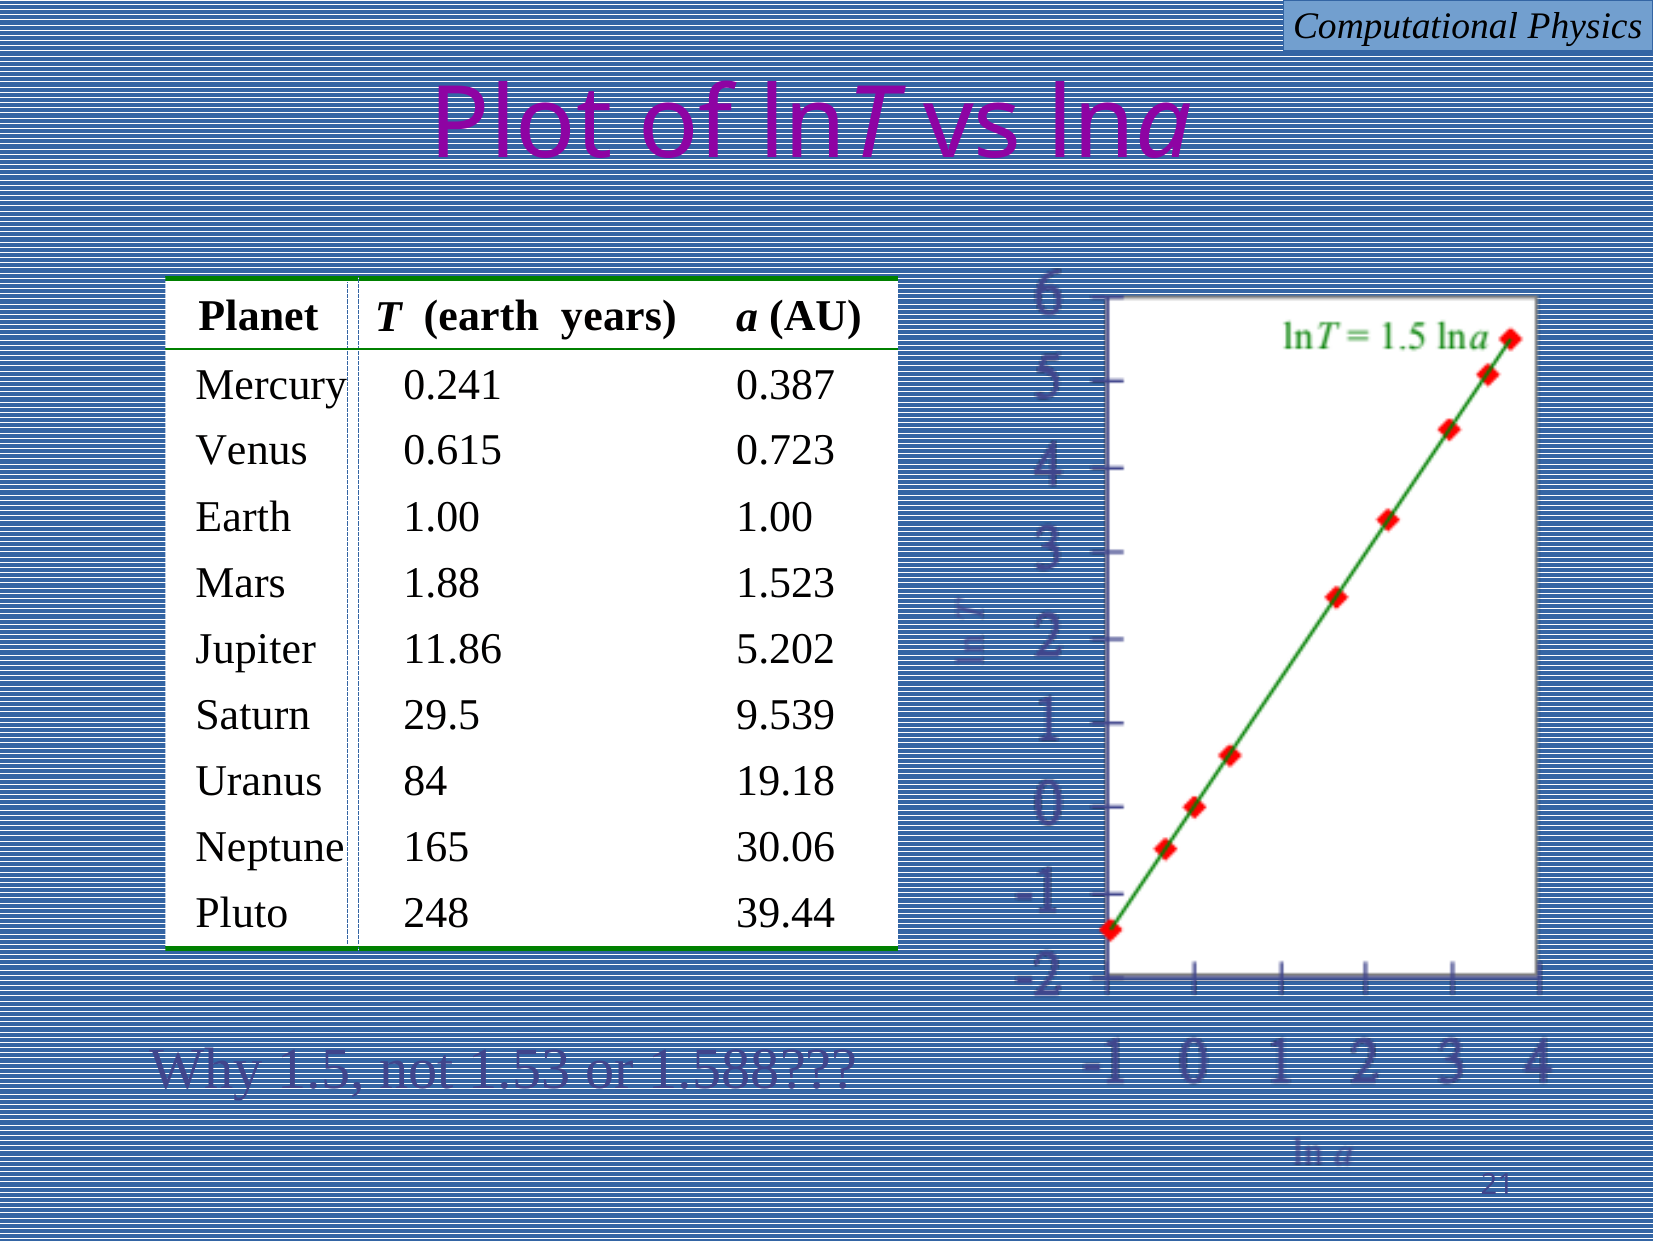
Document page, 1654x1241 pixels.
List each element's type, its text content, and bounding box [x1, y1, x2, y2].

title Plot of lnT vs lna [90, 51, 1496, 185]
chart [126, 180, 1653, 1213]
text_box Why 1.5, not 1.53 or 1.588??? [134, 1022, 992, 1108]
